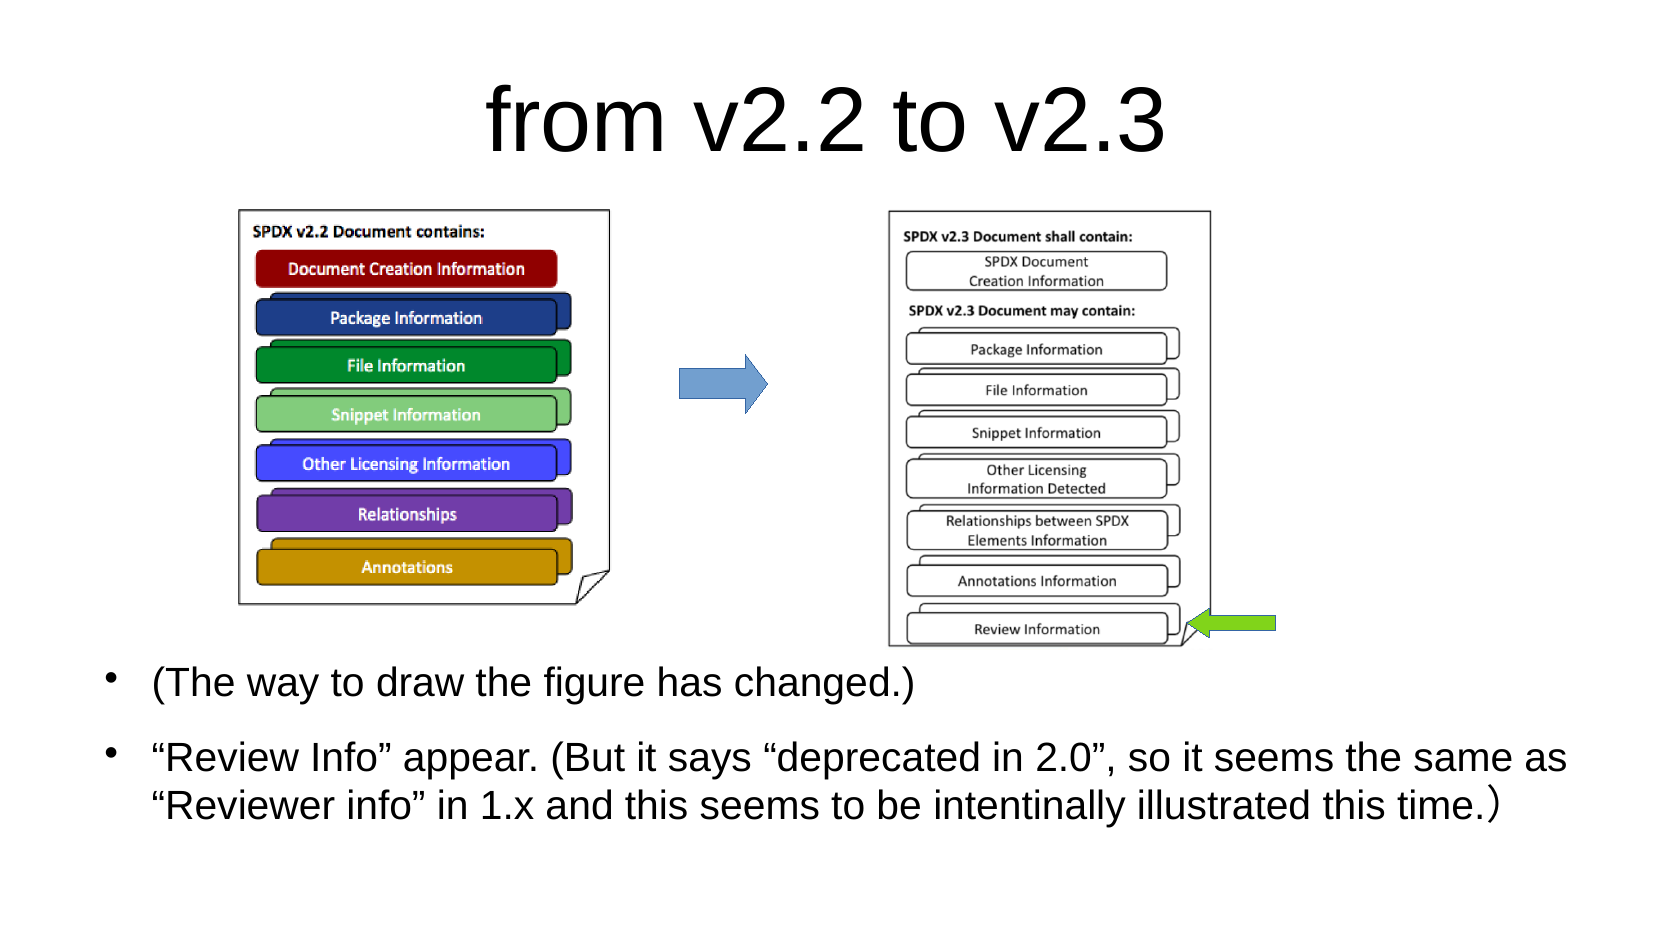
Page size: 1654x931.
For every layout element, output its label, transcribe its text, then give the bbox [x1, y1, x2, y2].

picture [236, 206, 614, 608]
text_box [1186, 608, 1276, 638]
list (The way to draw the figure has changed.) “Review Info” appear. (But it says “deprecated in 2.0”, so it seems the same as “Reviewer info” in 1.x and this seems to be intentinally illustrated this time.） [88, 655, 1571, 863]
title from v2.2 to v2.3 [82, 37, 1571, 193]
picture [885, 206, 1214, 650]
text_box [679, 354, 768, 414]
